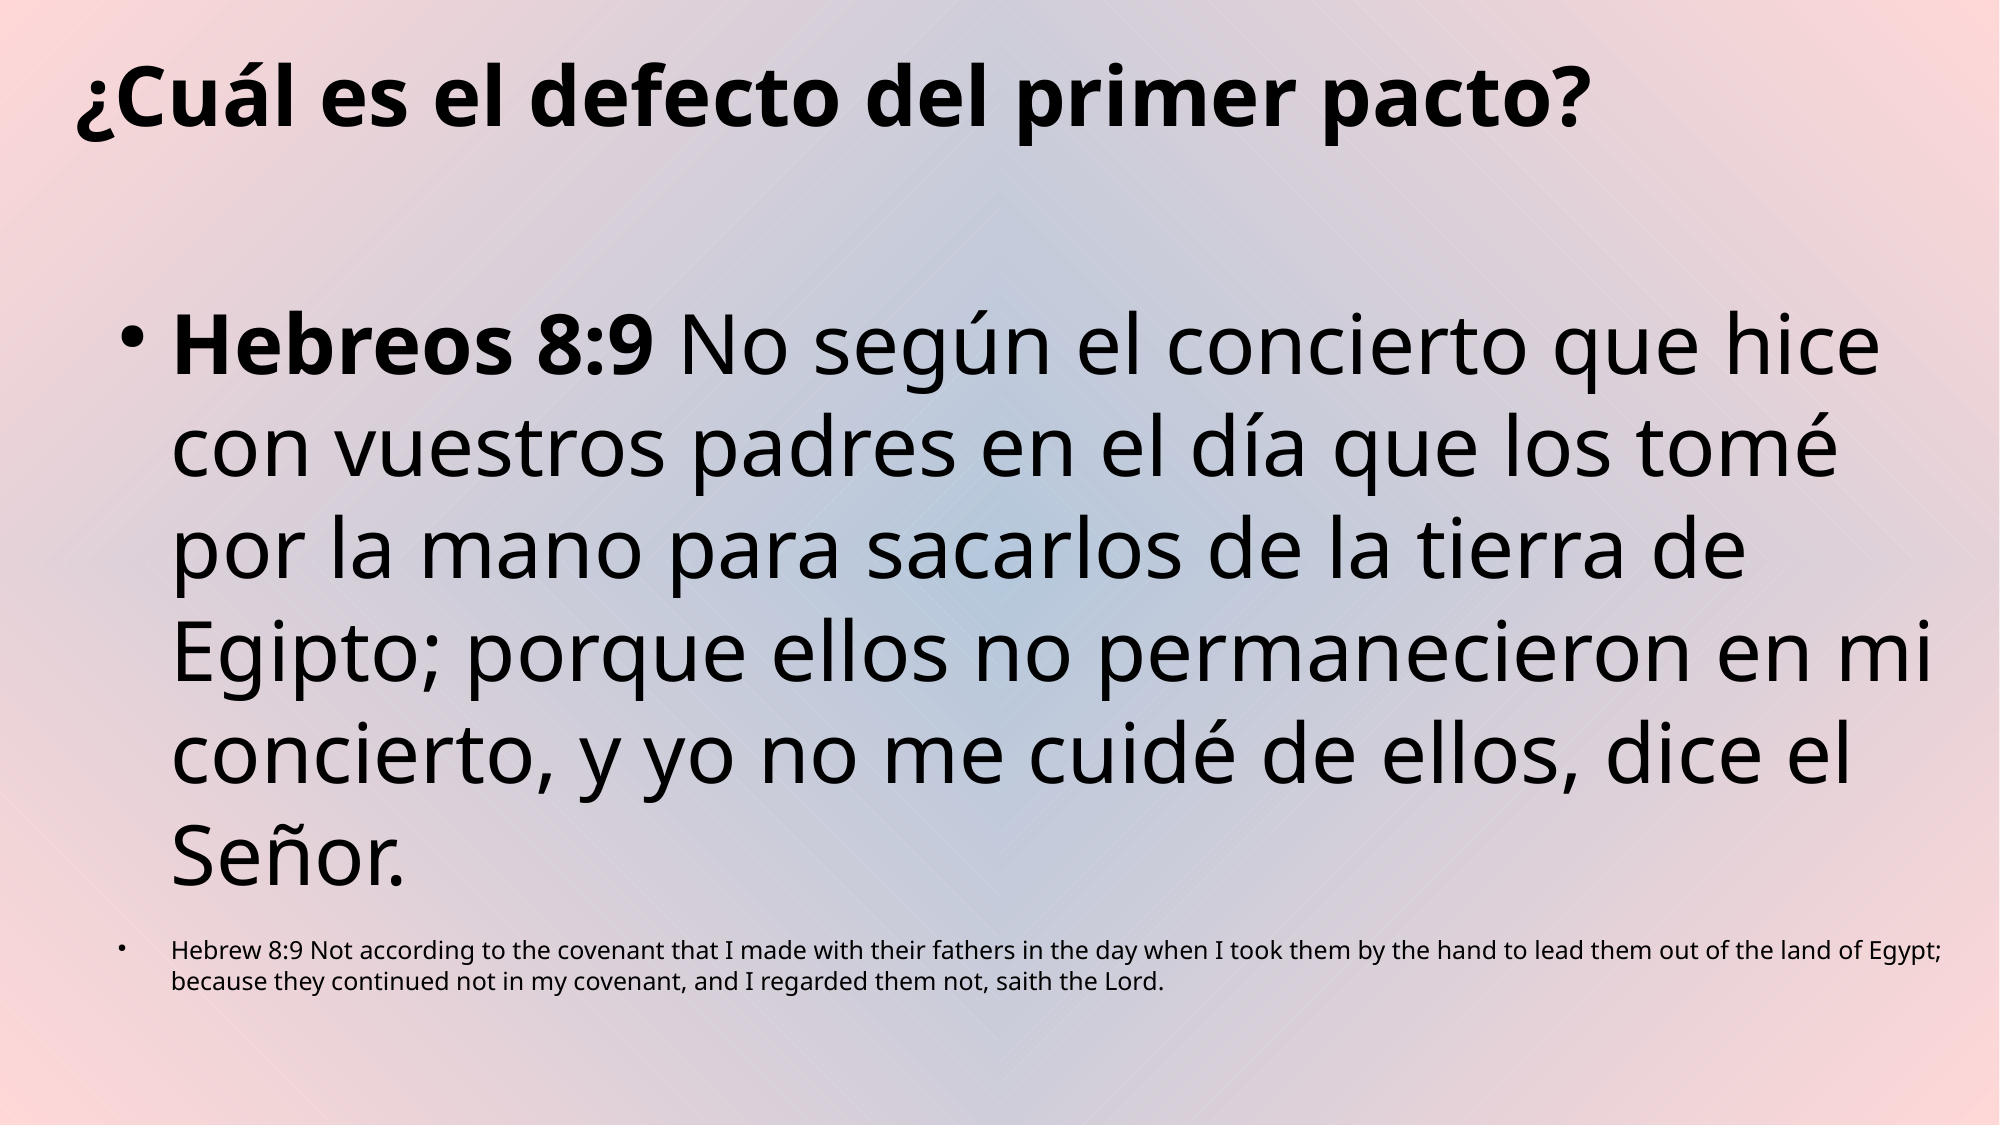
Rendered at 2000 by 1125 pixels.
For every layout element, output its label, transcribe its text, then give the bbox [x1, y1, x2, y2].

title ¿Cuál es el defecto del primer pacto? [74, 35, 1950, 153]
list Hebreos 8:9 No según el concierto que hice con vuestros padres en el día que los tomé por la mano para sacarlos de la tierra de Egipto; porque ellos no permanecieron en mi concierto, y yo no me cuidé de ellos, dice el Señor. Hebrew 8:9 Not according to the covenant that I made with their fathers in the day when I took them by the hand to lead them out of the land of Egypt; because they continued not in my covenant, and I regarded them not, saith the Lord. [99, 149, 1950, 1013]
